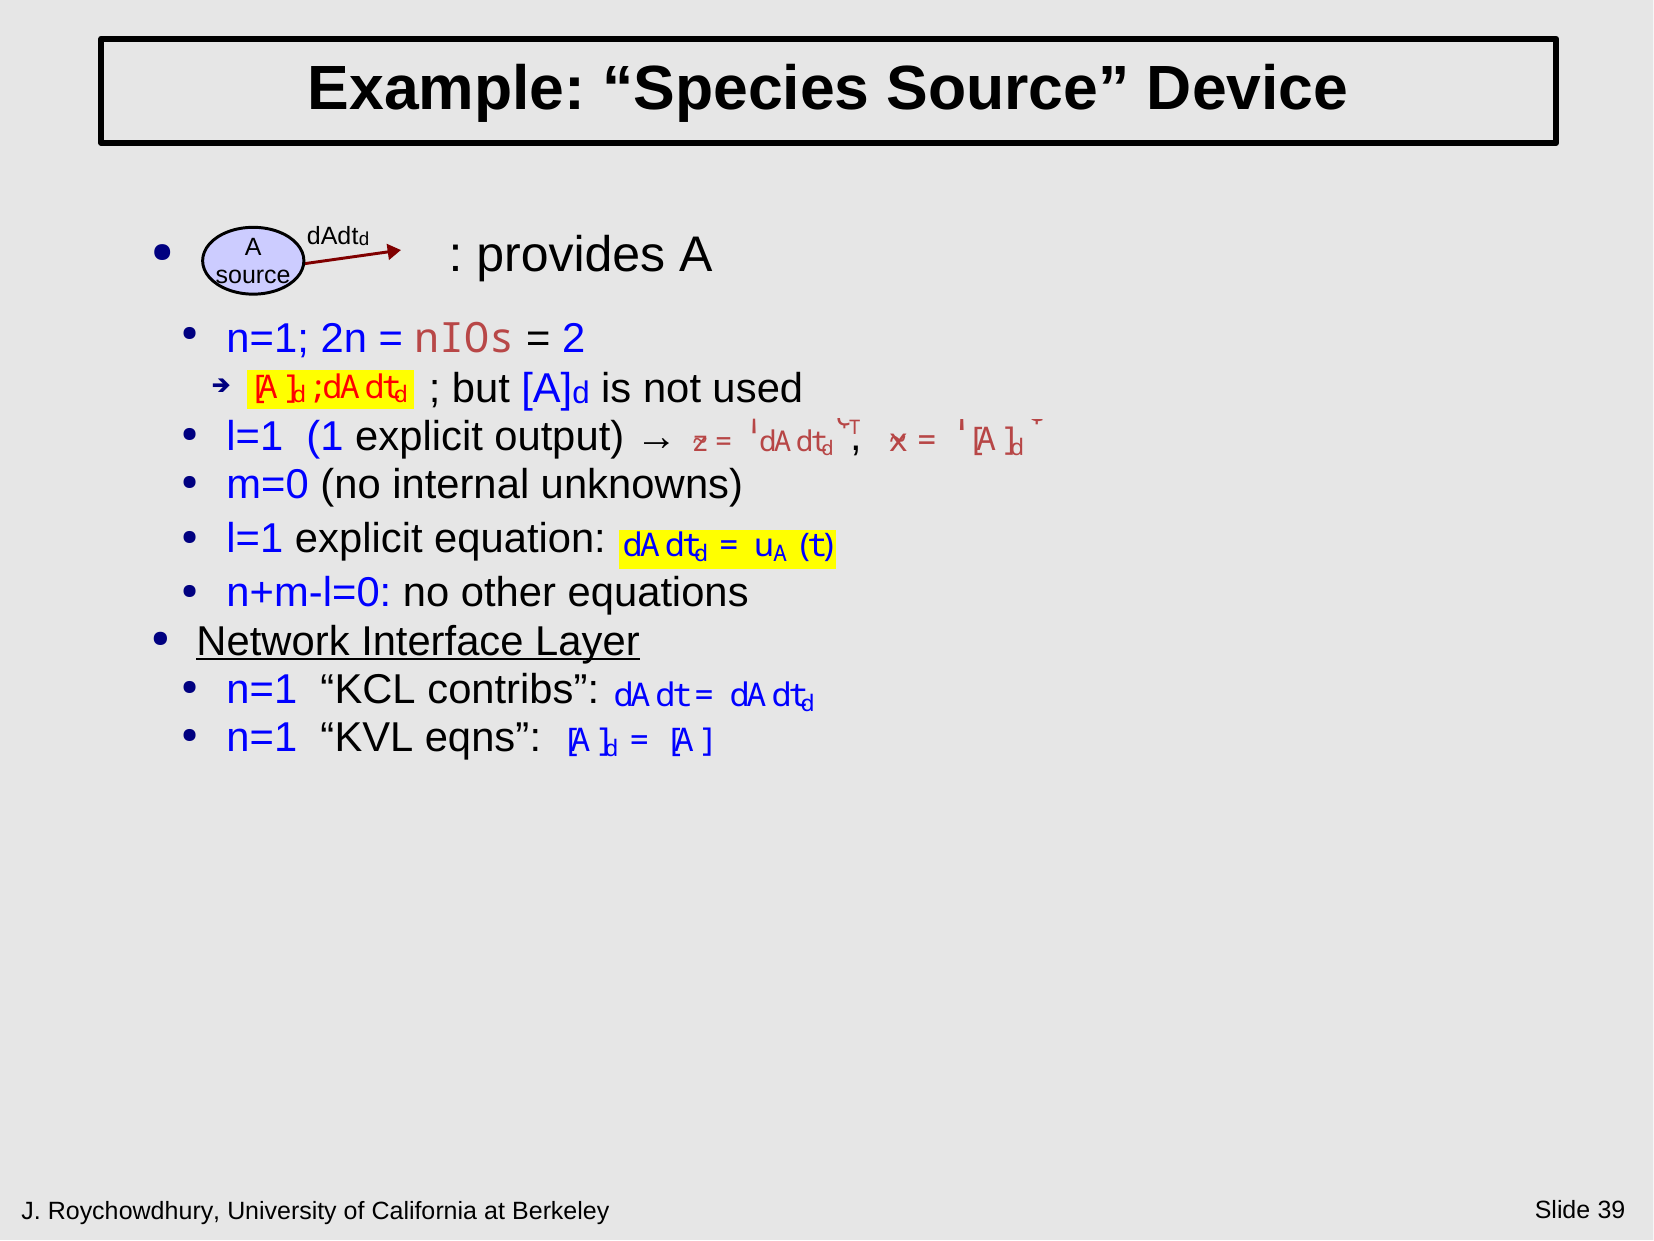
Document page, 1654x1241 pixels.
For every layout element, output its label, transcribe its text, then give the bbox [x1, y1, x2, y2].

title Example: “Species Source” Device [101, 38, 1557, 144]
picture [559, 725, 713, 765]
text_box A source [202, 227, 304, 295]
list : provides A n=1; 2n = nIOs = 2 ; but [A]d is not used l=1 (1 explicit output) → , m=0 (no internal unknowns) l=1 explicit equation: n+m-l=0: no other equations Network Interface Layer n=1 “KCL contribs”: n=1 “KVL eqns”: [121, 230, 1569, 1126]
picture [689, 418, 868, 464]
picture [247, 369, 414, 409]
picture [609, 680, 823, 716]
text_box dAdtd [306, 222, 370, 313]
picture [886, 419, 1047, 465]
picture [618, 530, 836, 570]
